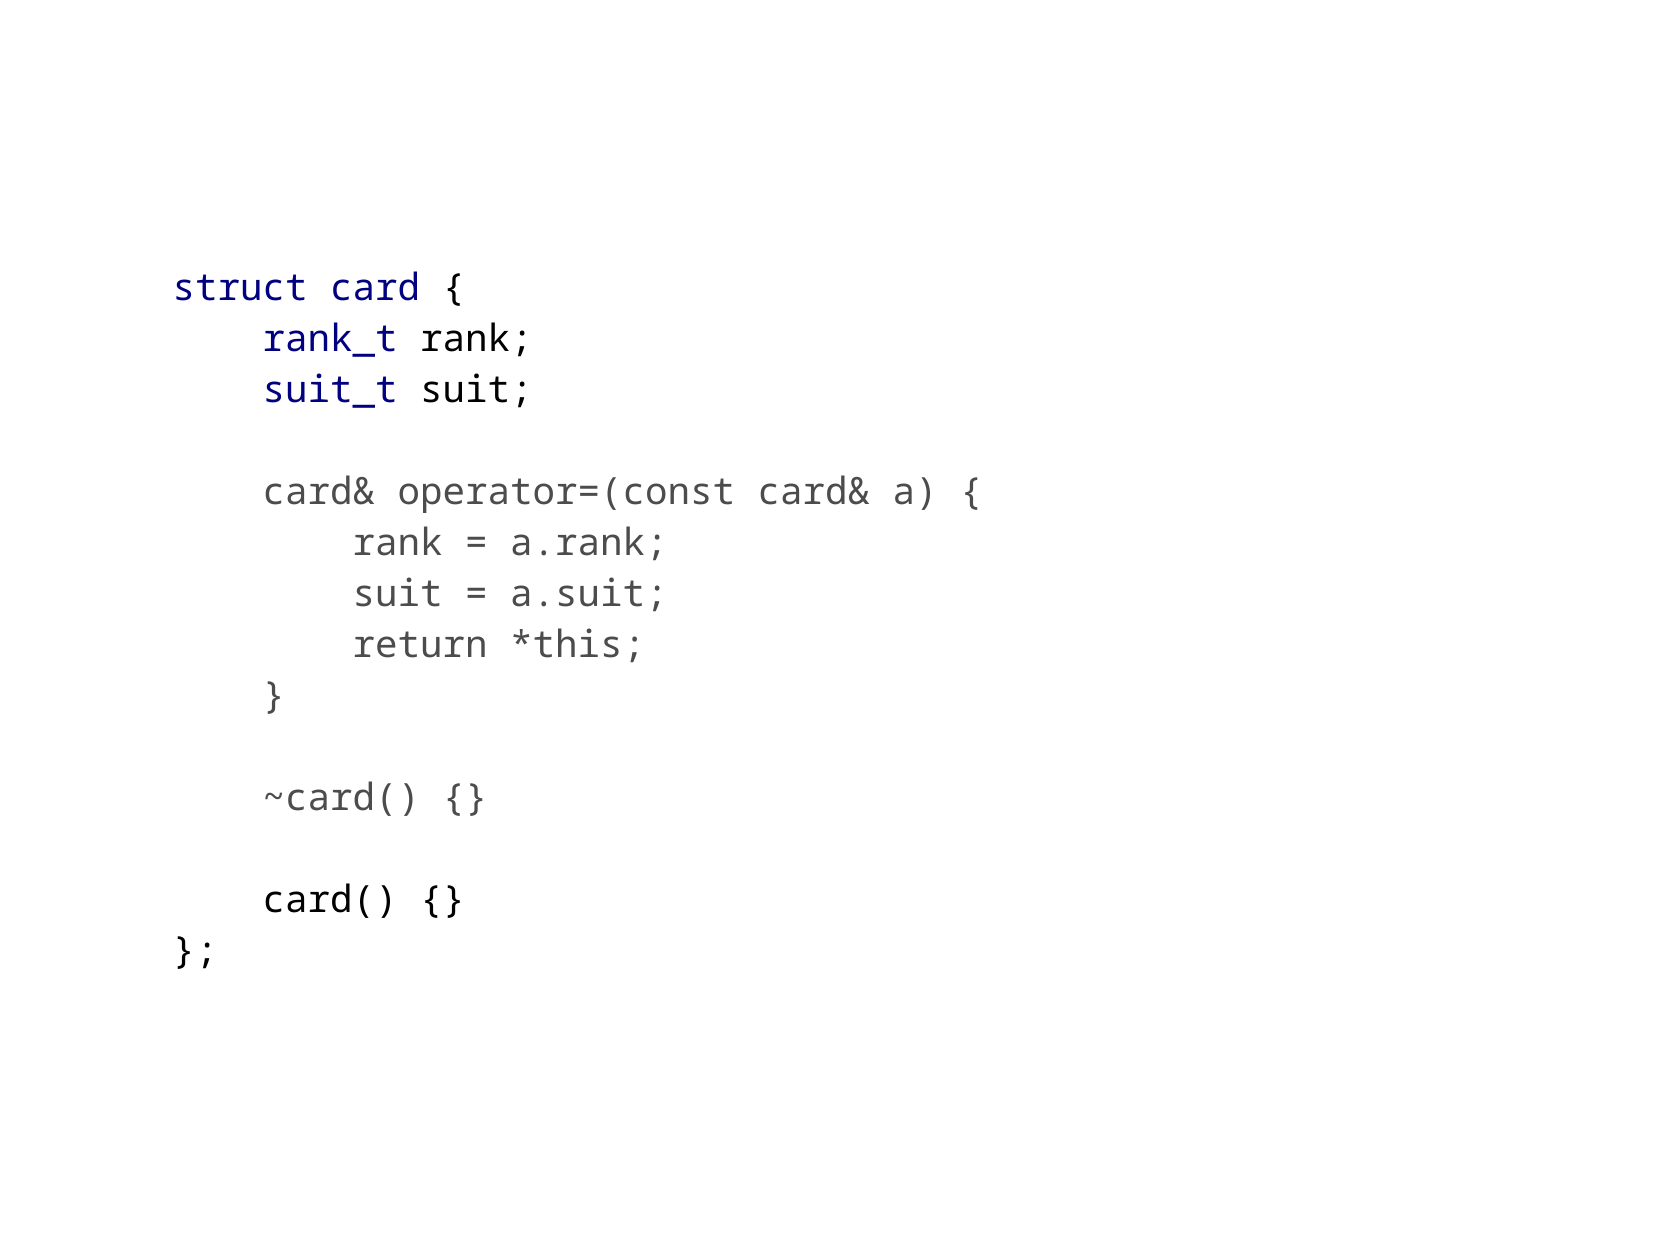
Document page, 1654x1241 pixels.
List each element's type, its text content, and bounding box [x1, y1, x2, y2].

list struct card { rank_t rank; suit_t suit; card& operator=(const card& a) { rank = a.rank; suit = a.suit; return *this; } ~card() {} card() {} }; [82, 260, 1571, 980]
